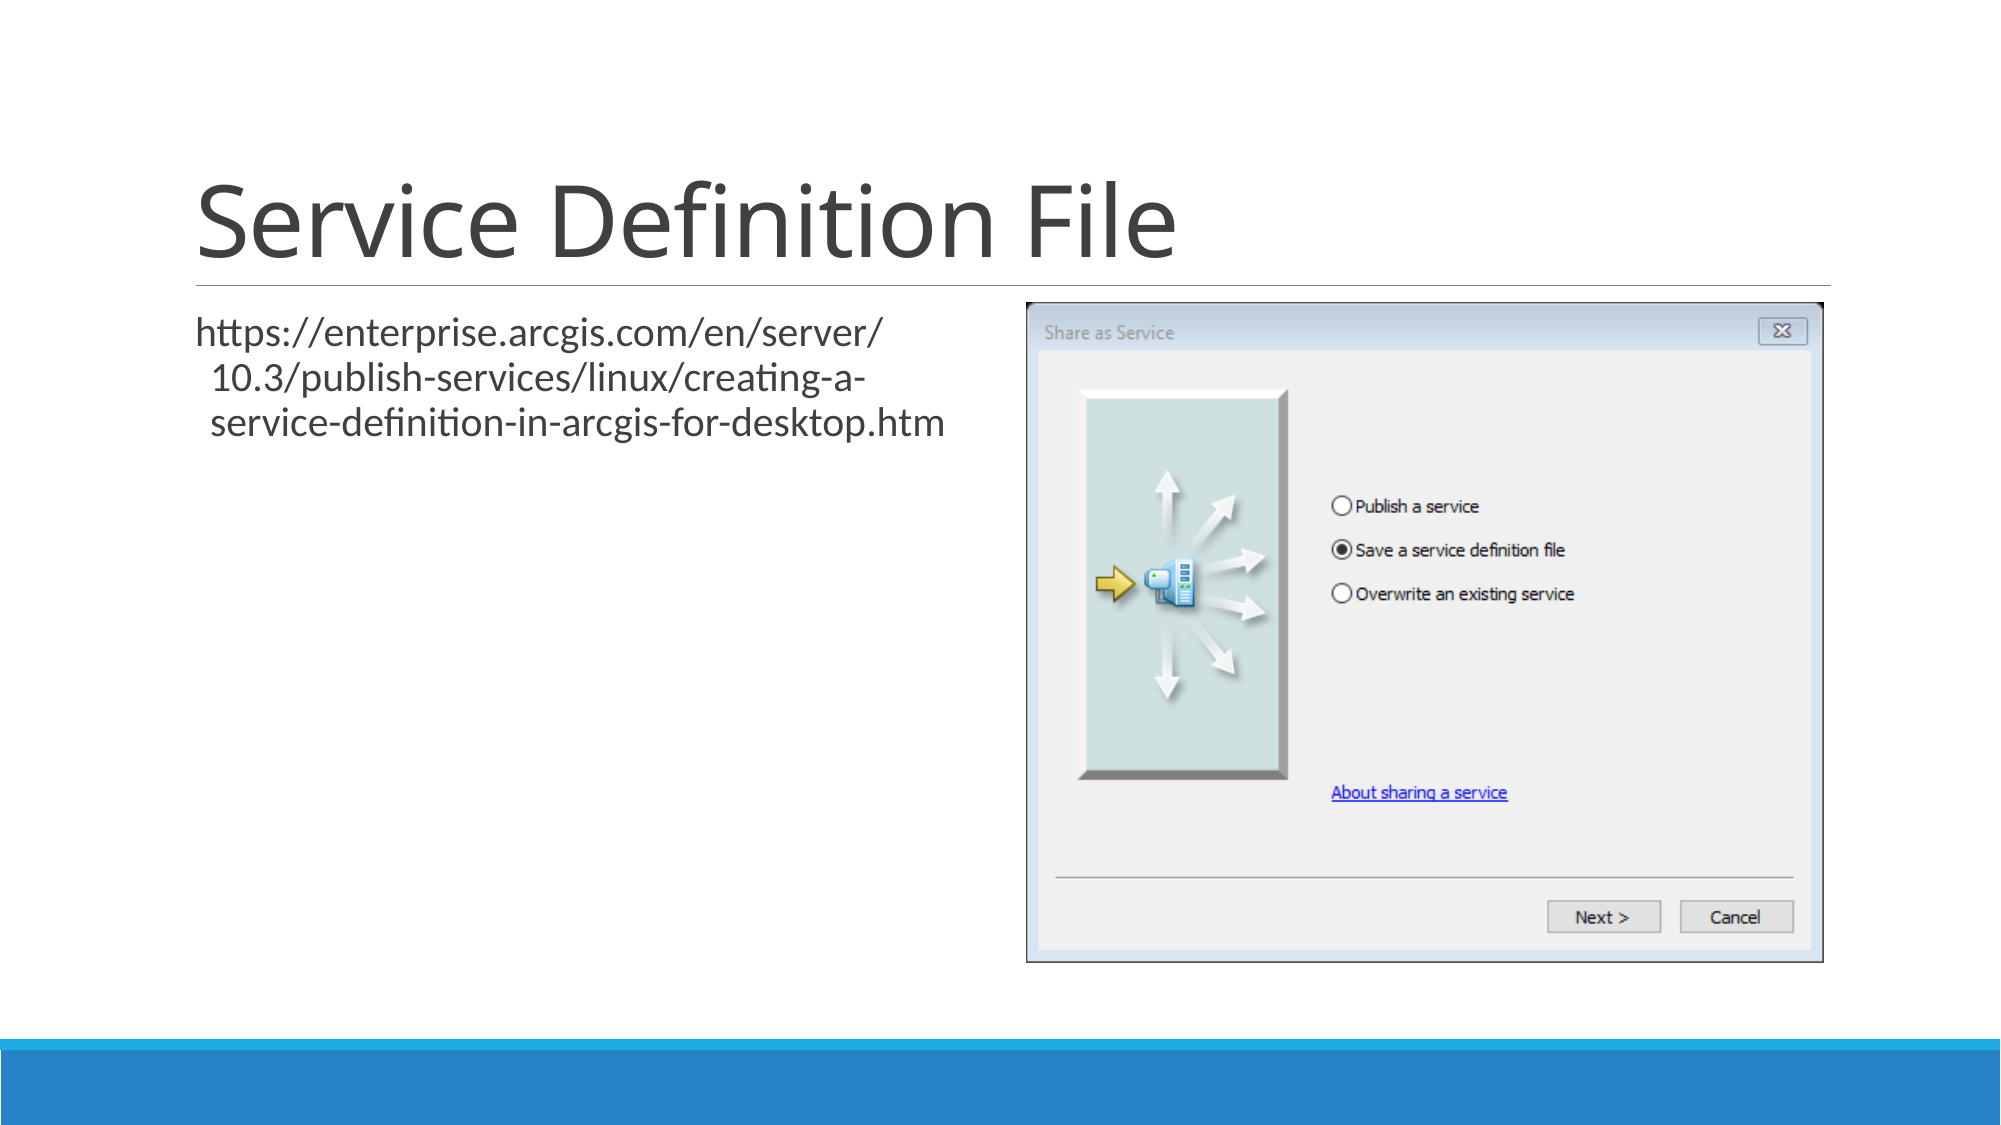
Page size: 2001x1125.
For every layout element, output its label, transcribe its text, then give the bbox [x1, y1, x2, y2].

list https://enterprise.arcgis.com/en/server/10.3/publish-services/linux/creating-a-service-definition-in-arcgis-for-desktop.htm [180, 302, 991, 963]
title Service Definition File [180, 47, 1831, 286]
picture [1026, 302, 1824, 963]
